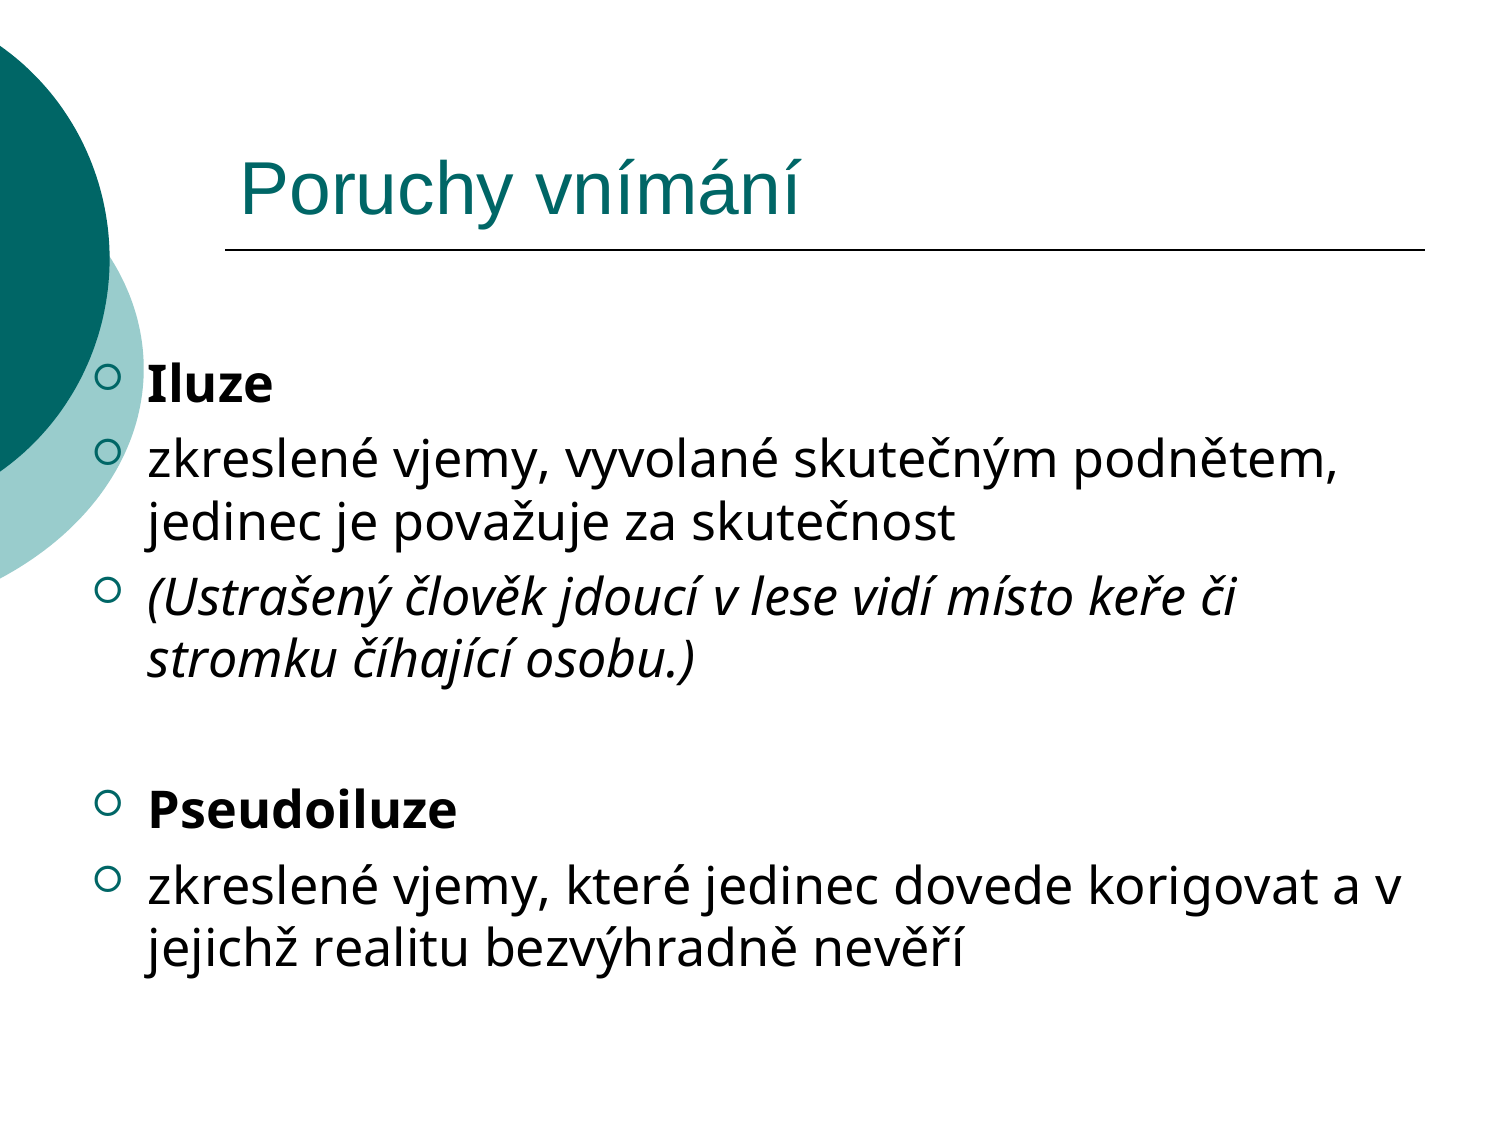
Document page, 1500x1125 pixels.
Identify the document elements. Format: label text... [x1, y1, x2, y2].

list Iluze zkreslené vjemy, vyvolané skutečným podnětem, jedinec je považuje za skutečnost (Ustrašený člověk jdoucí v lese vidí místo keře či stromku číhající osobu.) Pseudoiluze zkreslené vjemy, které jedinec dovede korigovat a v jejichž realitu bezvýhradně nevěří [76, 267, 1427, 1010]
title Poruchy vnímání [224, 49, 1425, 237]
